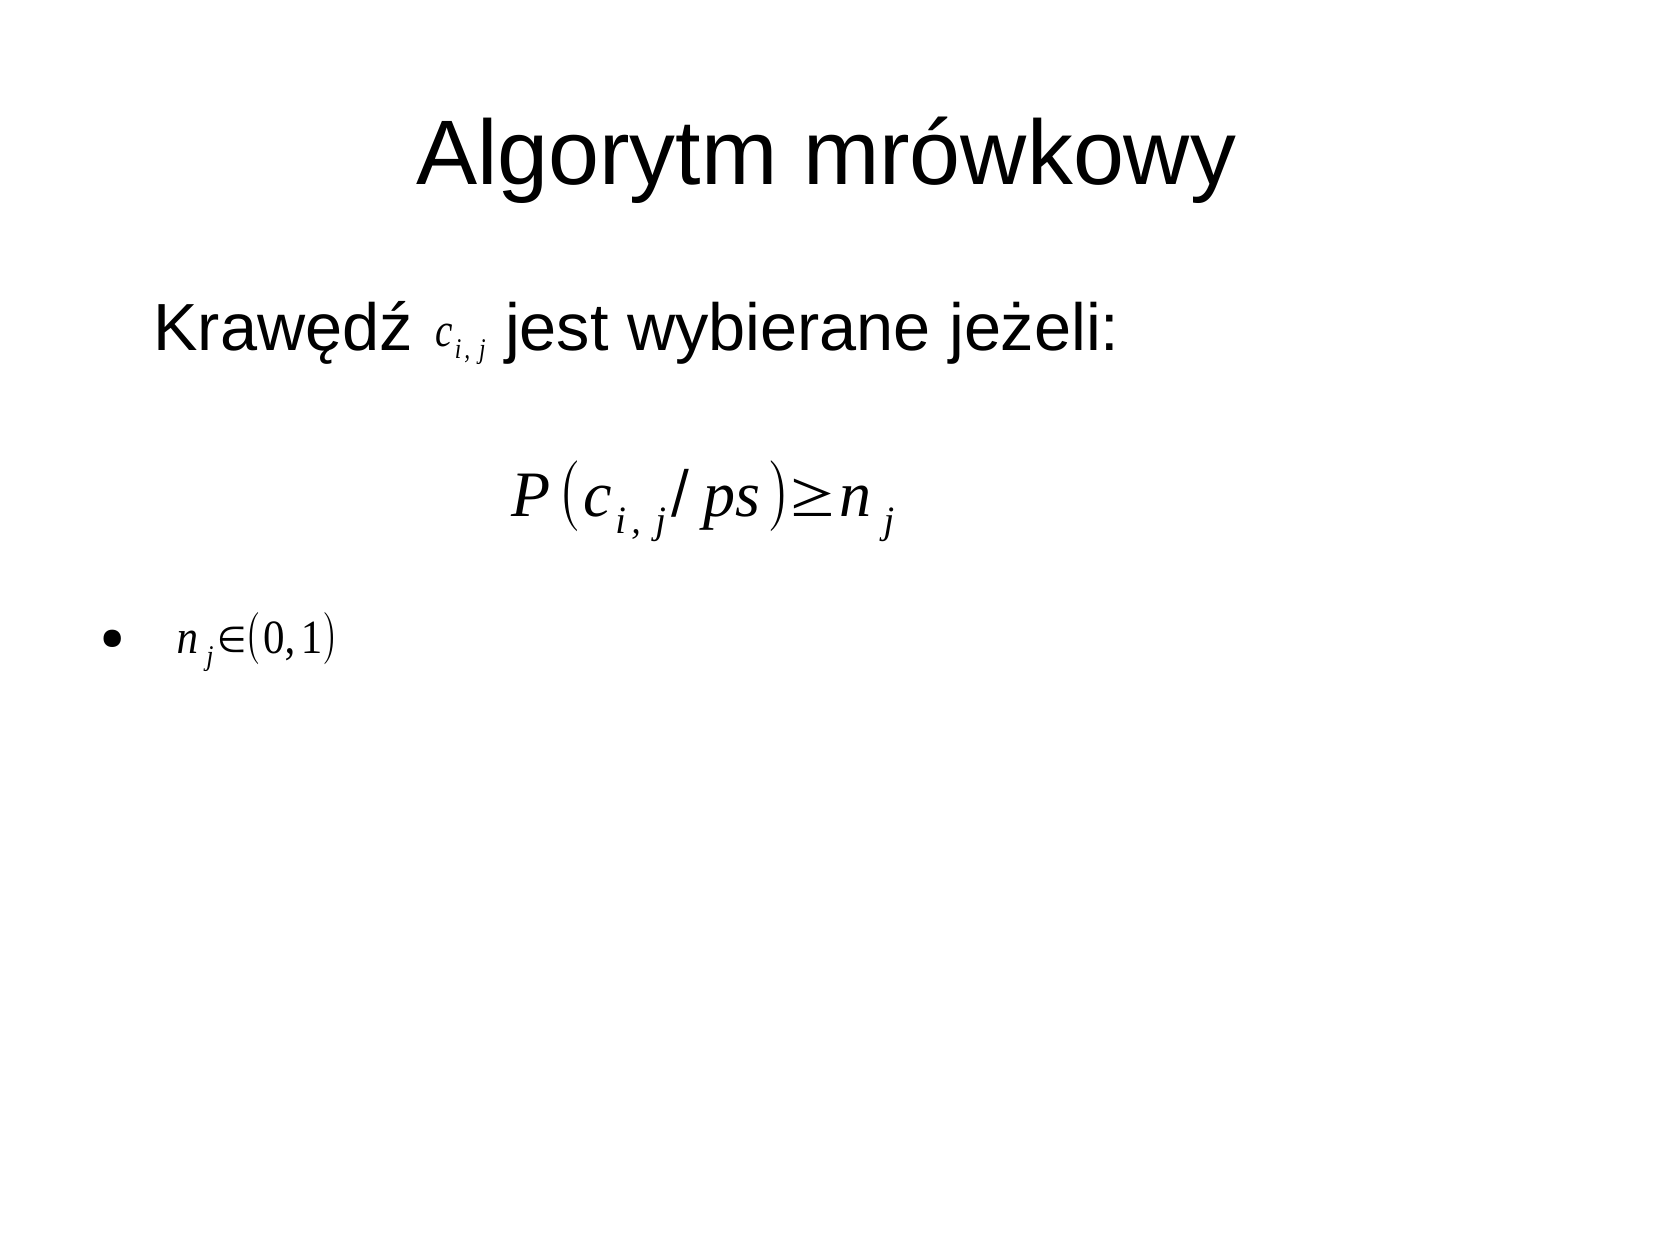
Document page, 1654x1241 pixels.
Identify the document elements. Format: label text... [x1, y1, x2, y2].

chart [425, 304, 497, 367]
chart [491, 460, 910, 544]
list Krawędź jest wybierane jeżeli: [82, 290, 1571, 1010]
title Algorytm mrówkowy [82, 49, 1571, 257]
chart [165, 611, 349, 674]
